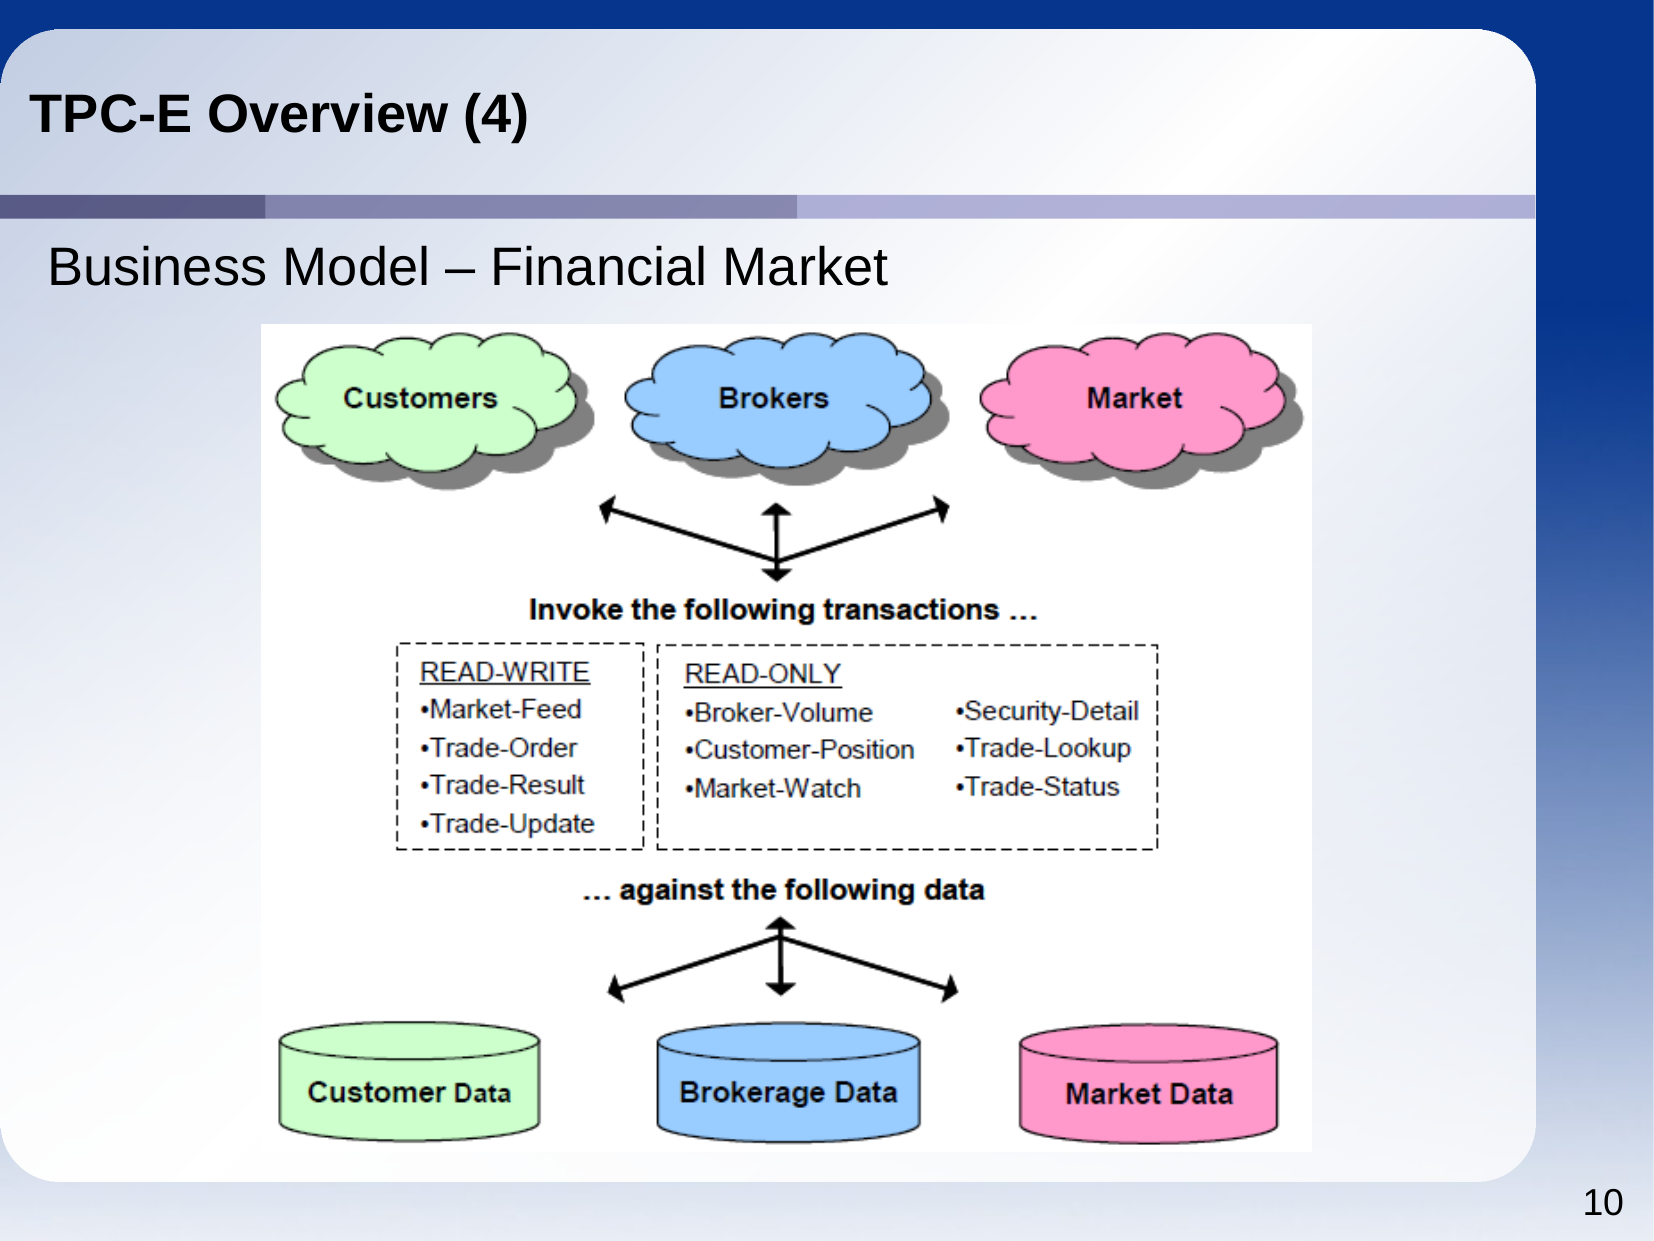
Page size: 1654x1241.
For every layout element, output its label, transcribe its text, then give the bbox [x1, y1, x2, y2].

list Business Model – Financial Market [29, 236, 1506, 1152]
picture [261, 324, 1312, 1152]
picture [0, 0, 1654, 1241]
title TPC-E Overview (4) [29, 49, 1506, 178]
